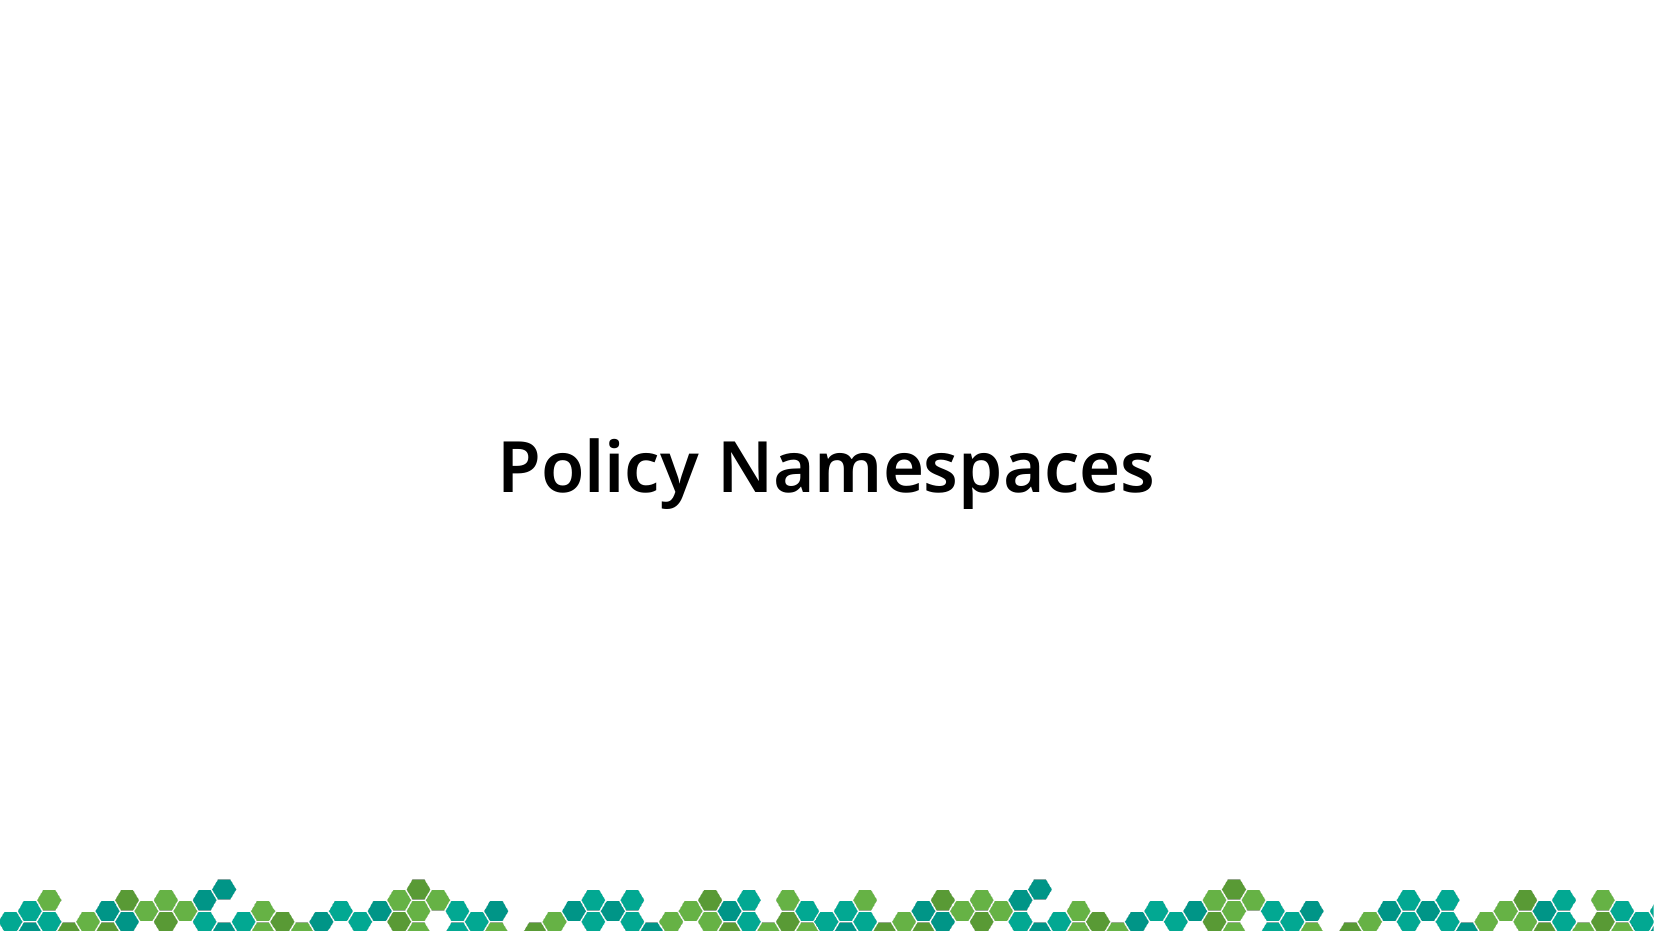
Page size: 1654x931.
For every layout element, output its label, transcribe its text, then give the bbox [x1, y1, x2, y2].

picture [0, 871, 1654, 931]
title Policy Namespaces [82, 387, 1571, 543]
